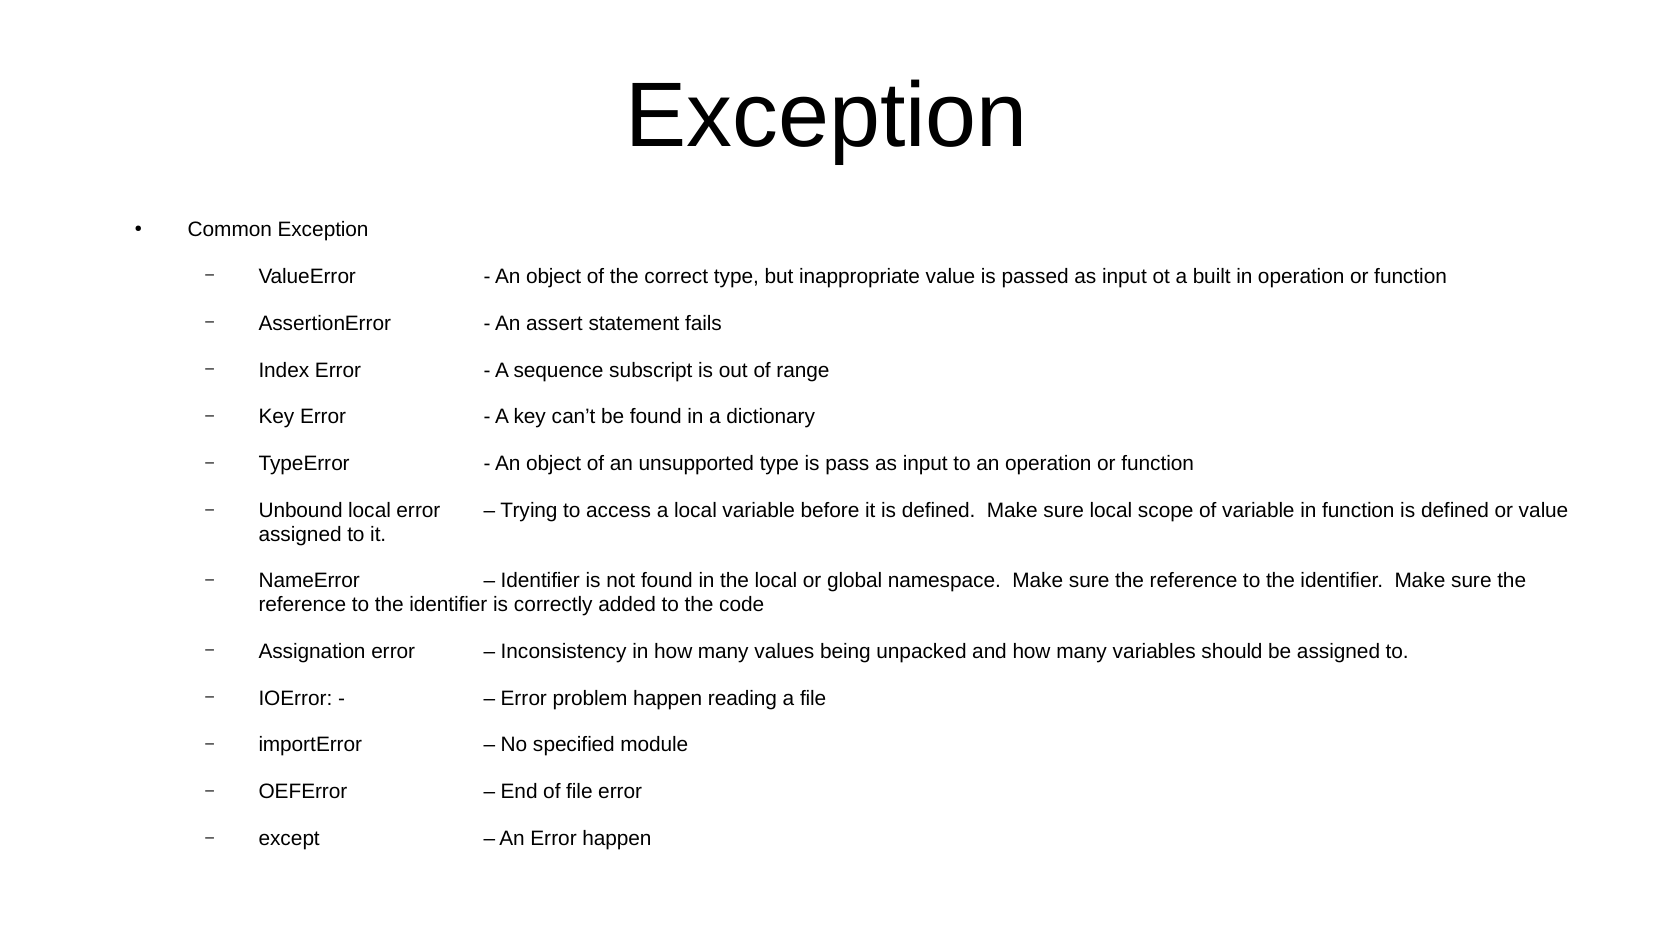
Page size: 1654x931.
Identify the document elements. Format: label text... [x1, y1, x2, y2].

list Common Exception ValueError - An object of the correct type, but inappropriate value is passed as input ot a built in operation or function AssertionError - An assert statement fails Index Error - A sequence subscript is out of range Key Error - A key can’t be found in a dictionary TypeError - An object of an unsupported type is pass as input to an operation or function Unbound local error – Trying to access a local variable before it is defined. Make sure local scope of variable in function is defined or value assigned to it. NameError – Identifier is not found in the local or global namespace. Make sure the reference to the identifier. Make sure the reference to the identifier is correctly added to the code Assignation error – Inconsistency in how many values being unpacked and how many variables should be assigned to. IOError: - – Error problem happen reading a file importError – No specified module OEFError – End of file error except – An Error happen [116, 217, 1606, 916]
title Exception [82, 37, 1571, 193]
